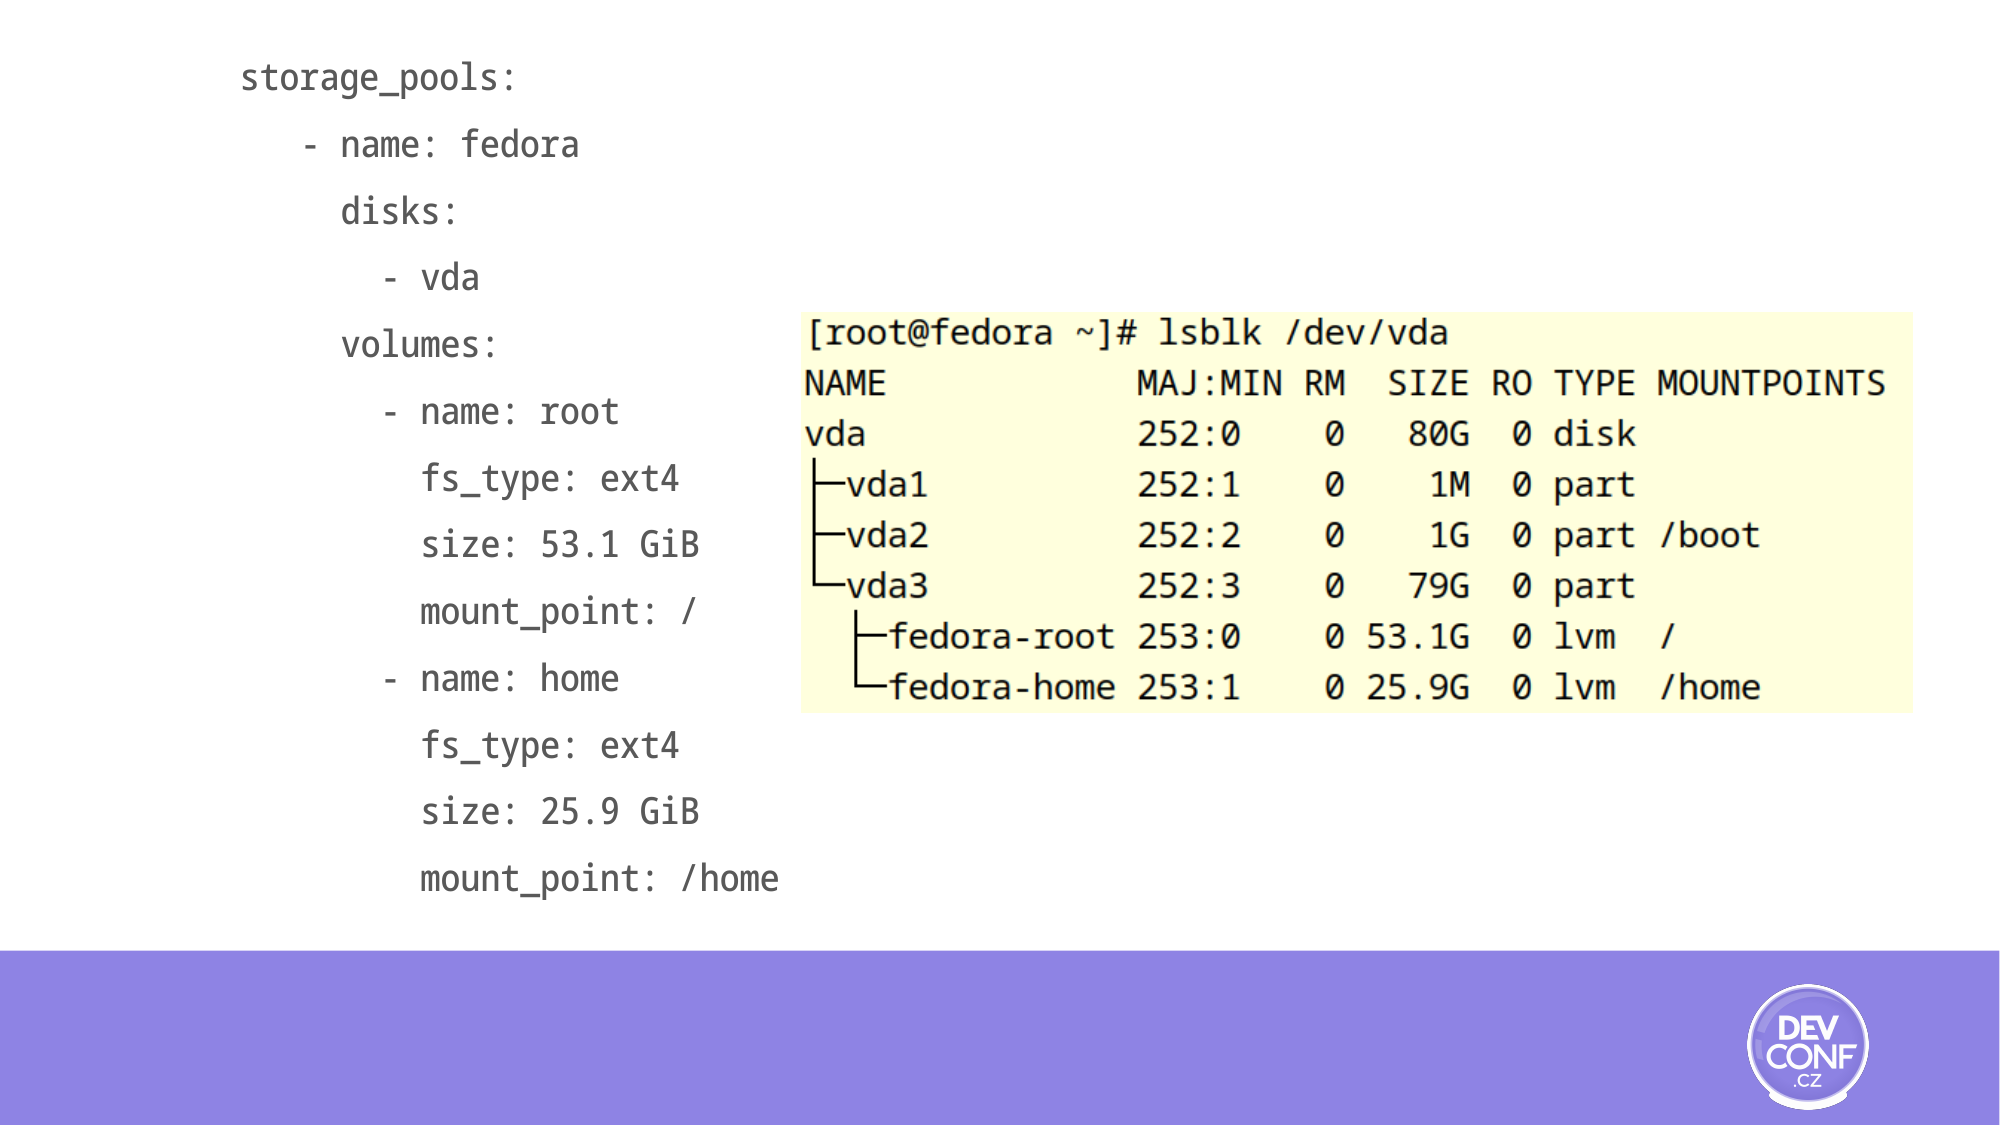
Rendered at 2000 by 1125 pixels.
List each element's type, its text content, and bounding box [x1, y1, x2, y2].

picture [801, 312, 1913, 713]
picture [1747, 984, 1869, 1110]
list storage_pools: - name: fedora disks: - vda volumes: - name: root fs_type: ext4 size: 53.1 GiB mount_point: / - name: home fs_type: ext4 size: 25.9 GiB mount_point: /home [140, 37, 910, 937]
